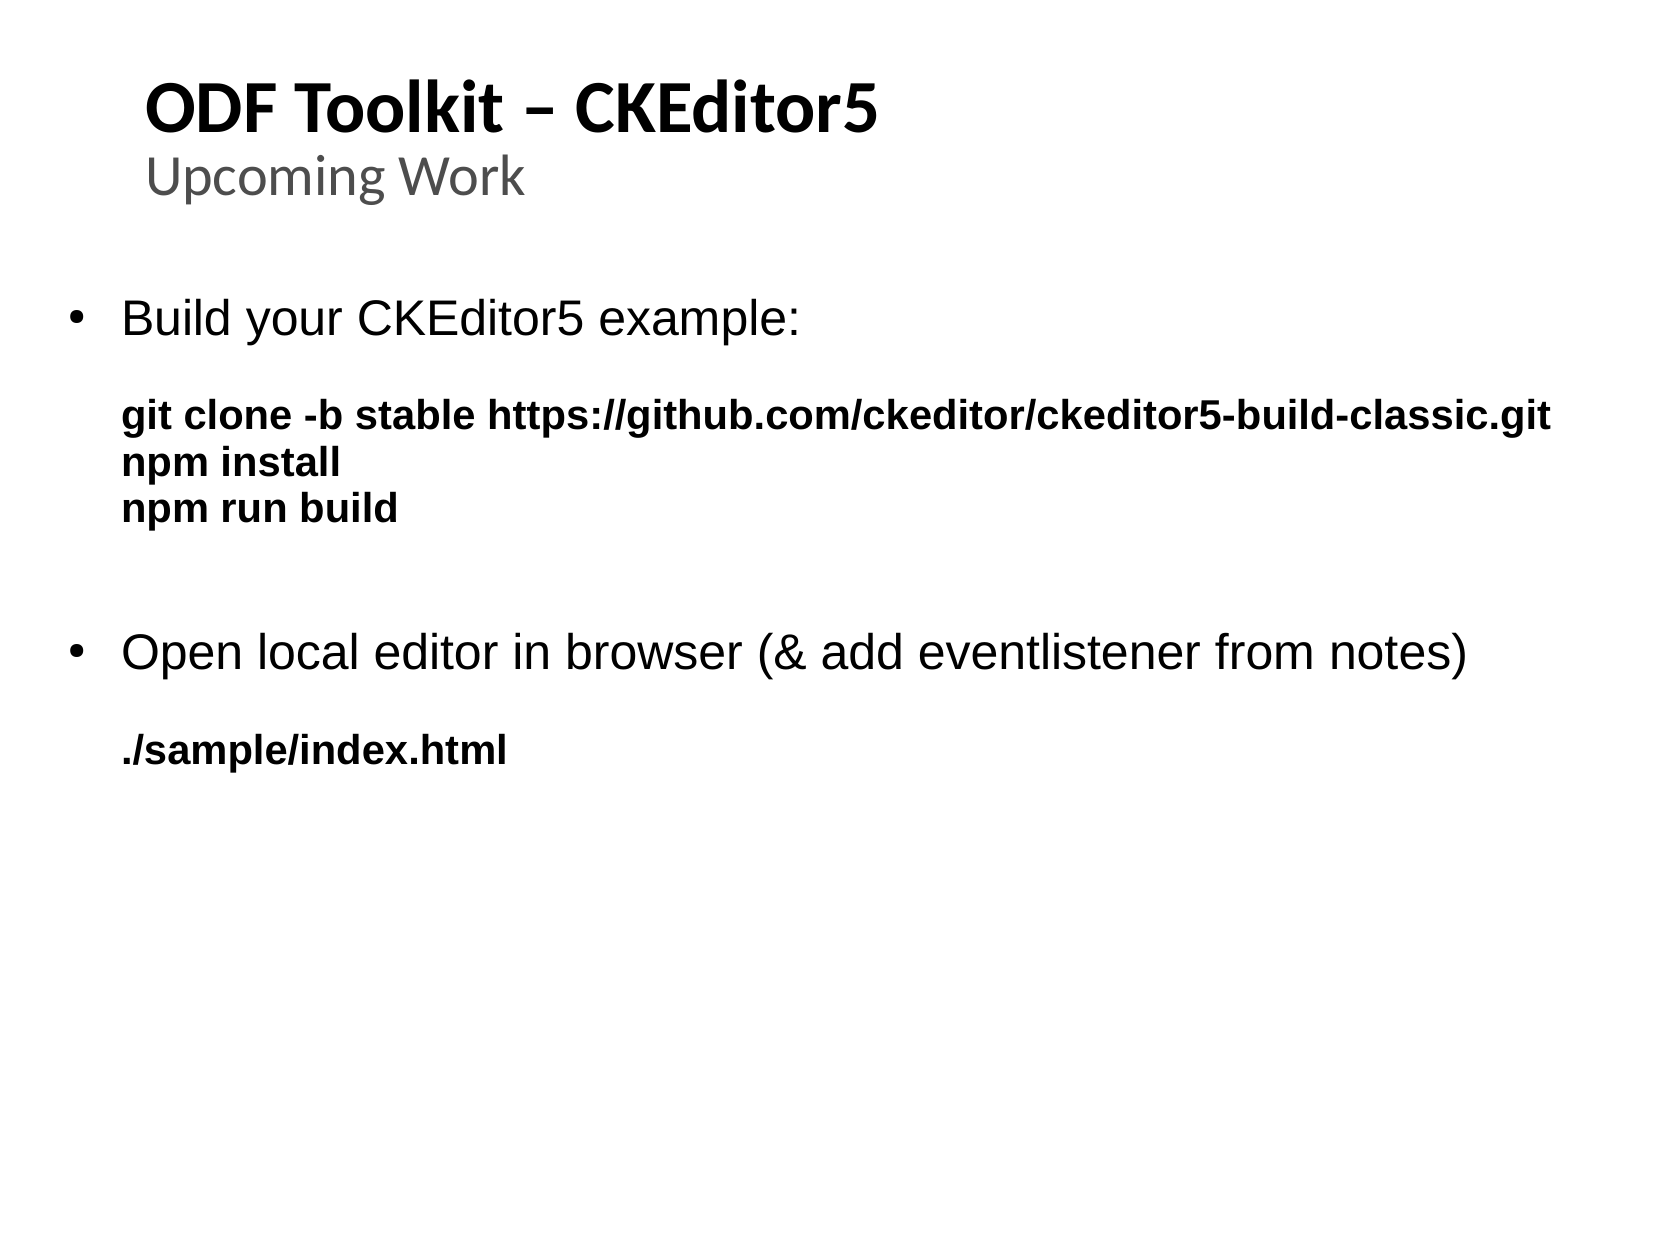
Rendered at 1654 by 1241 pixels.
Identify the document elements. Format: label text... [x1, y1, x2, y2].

text_box Build your CKEditor5 example: git clone -b stable https://github.com/ckeditor/ckeditor5-build-classic.git npm install npm run build Open local editor in browser (& add eventlistener from notes) ./sample/index.html [35, 282, 1619, 1046]
title ODF Toolkit – CKEditor5 Upcoming Work [145, 67, 1388, 220]
